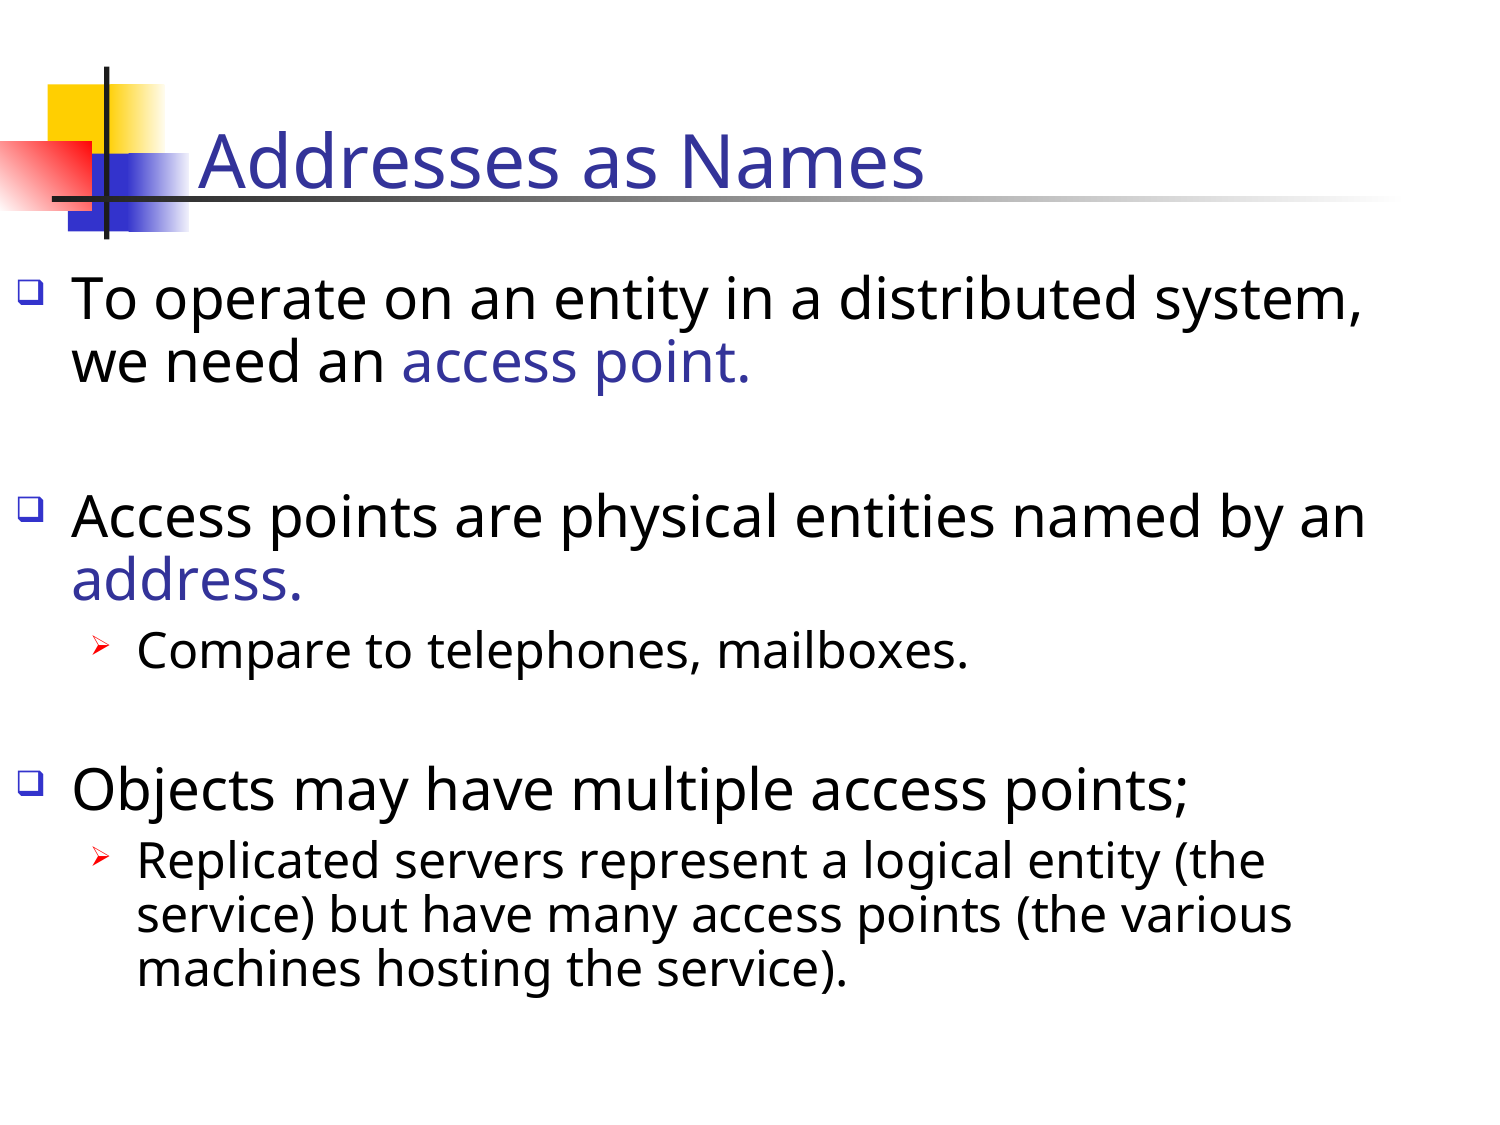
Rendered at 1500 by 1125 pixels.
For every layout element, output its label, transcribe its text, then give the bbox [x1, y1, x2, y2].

text_box To operate on an entity in a distributed system, we need an access point. Access points are physical entities named by an address. Compare to telephones, mailboxes. Objects may have multiple access points; Replicated servers represent a logical entity (the service) but have many access points (the various machines hosting the service). [0, 261, 1436, 1059]
text_box Addresses as Names [183, 69, 1500, 212]
